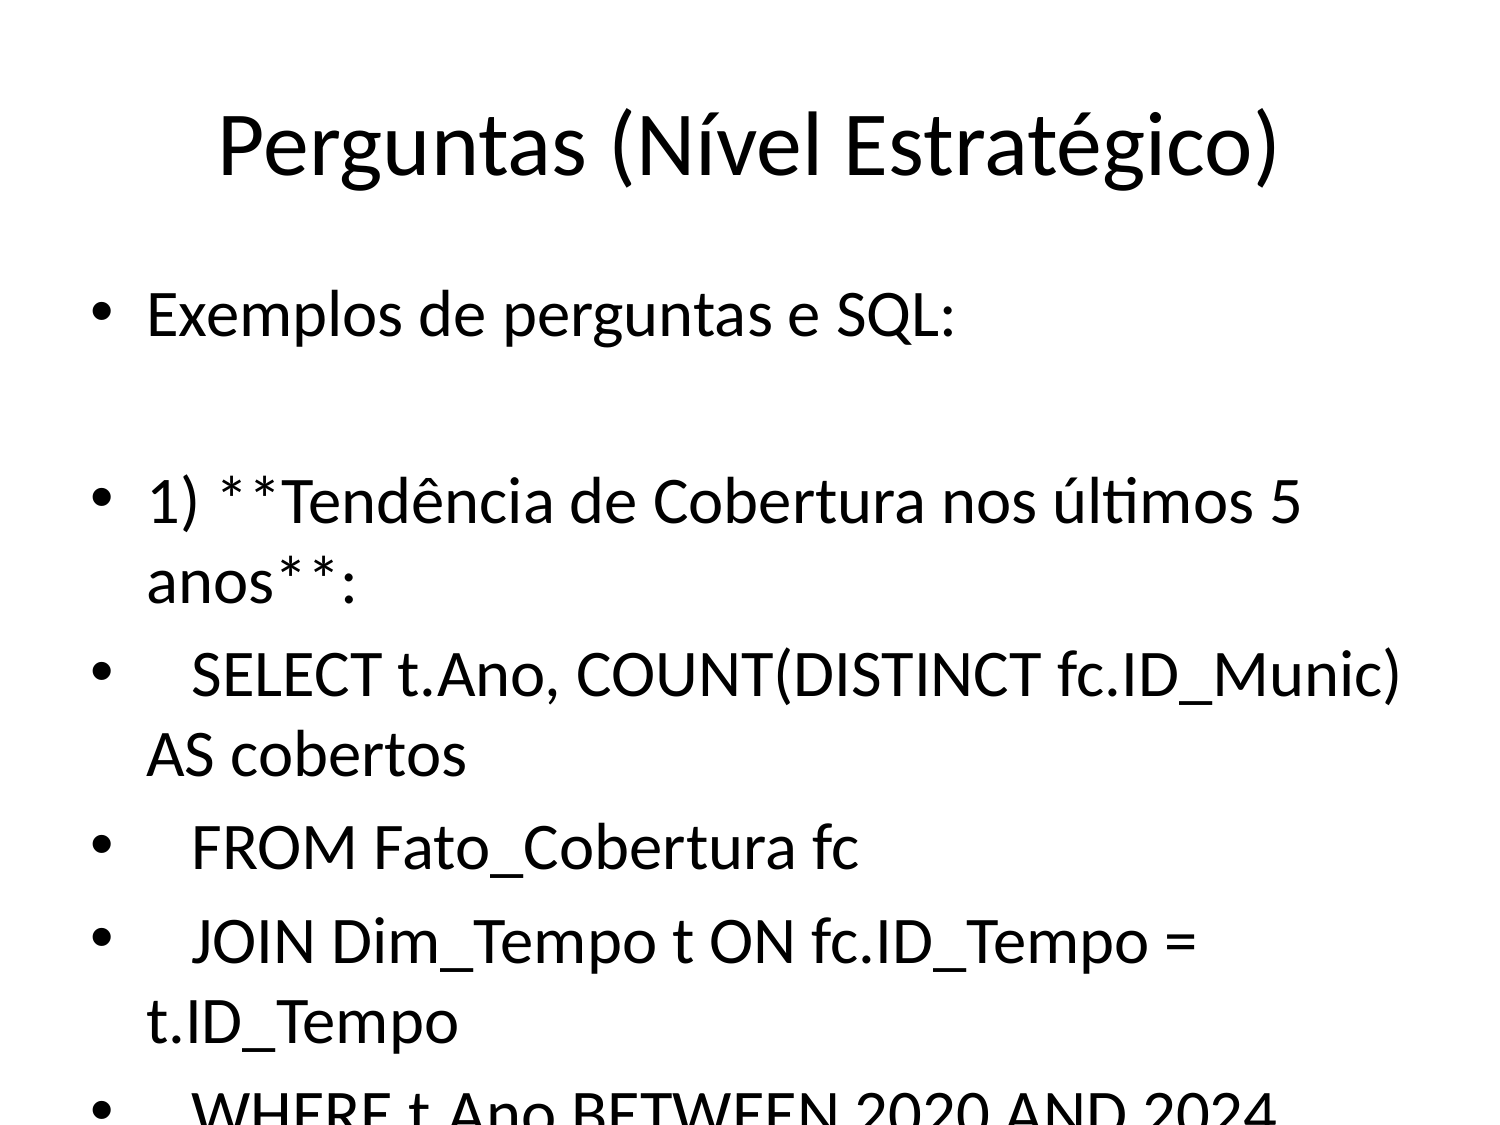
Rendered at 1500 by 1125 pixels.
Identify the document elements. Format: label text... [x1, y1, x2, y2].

list Exemplos de perguntas e SQL: 1) **Tendência de Cobertura nos últimos 5 anos**: SELECT t.Ano, COUNT(DISTINCT fc.ID_Munic) AS cobertos FROM Fato_Cobertura fc JOIN Dim_Tempo t ON fc.ID_Tempo = t.ID_Tempo WHERE t.Ano BETWEEN 2020 AND 2024 AND fc.Coberto = 1 GROUP BY t.Ano; 2) **Projeções Futuras**: Aqui, o SQL pode ser combinado com modelos de previsão (Machine Learning) para estimar quando atingiremos certa meta. [75, 262, 1425, 1005]
title Perguntas (Nível Estratégico) [75, 45, 1425, 233]
